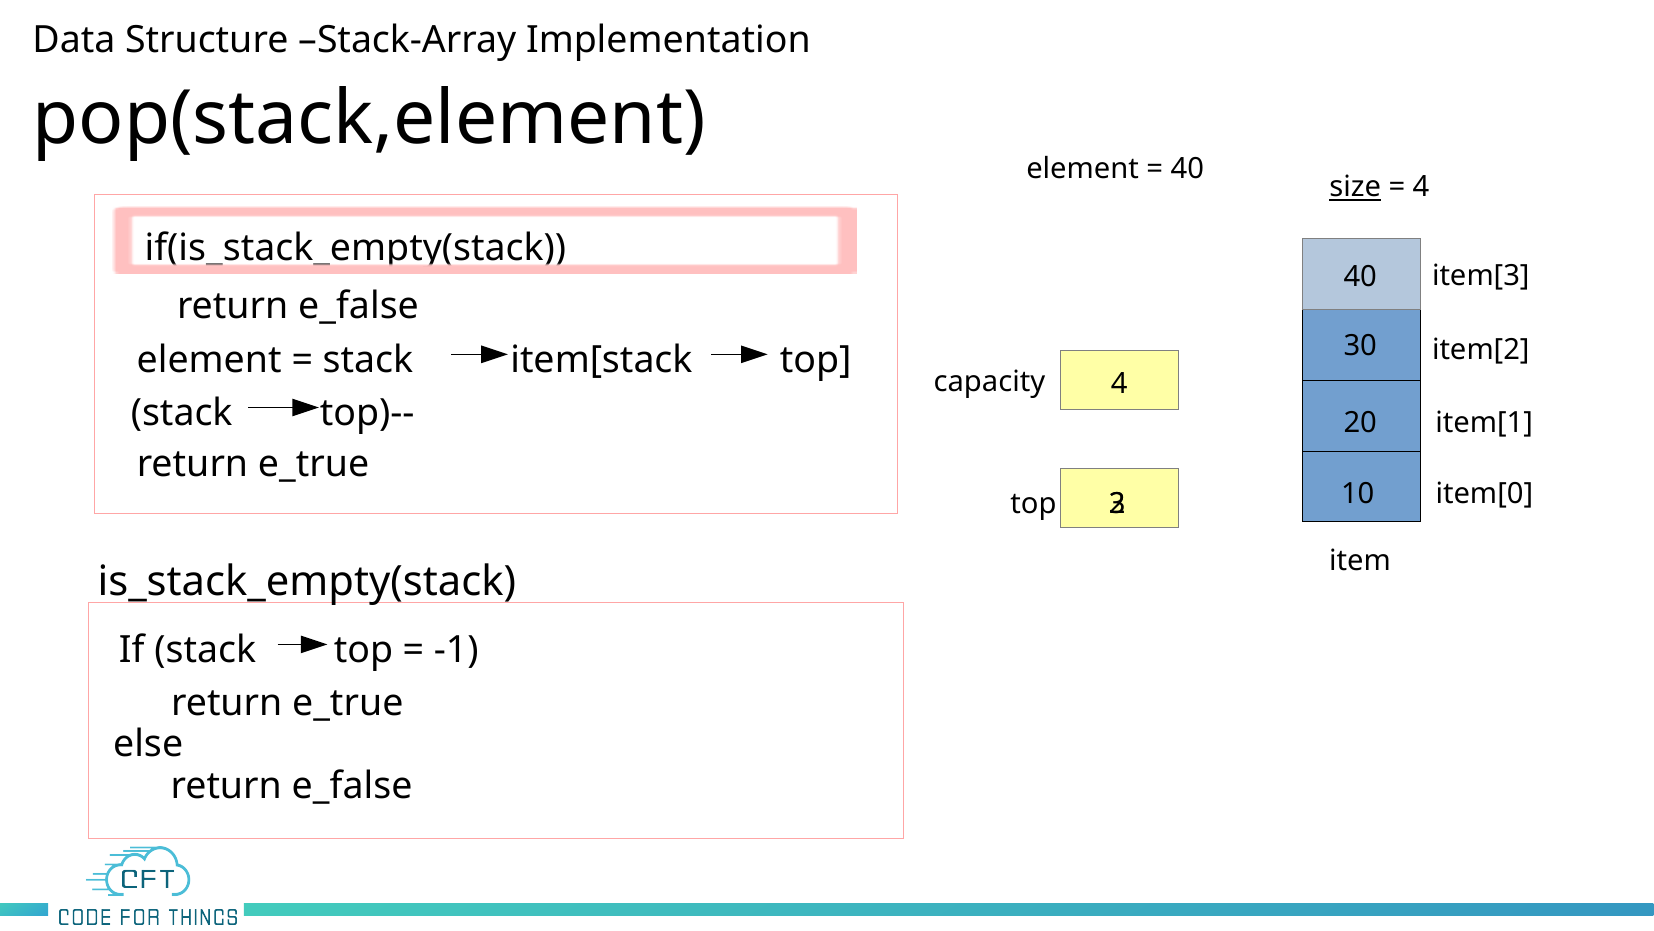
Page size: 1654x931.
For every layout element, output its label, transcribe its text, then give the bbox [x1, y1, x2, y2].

text_box (stack top)-- [106, 377, 632, 437]
title Data Structure –Stack-Array Implementation pop(stack,element) [32, 12, 1536, 166]
text_box If (stack top = -1) [94, 614, 922, 674]
text_box 2 [1086, 474, 1170, 524]
text_box is_stack_empty(stack) [82, 543, 626, 607]
text_box capacity [918, 352, 1085, 410]
text_box [94, 194, 898, 514]
picture [59, 846, 237, 925]
text_box 40 [1328, 248, 1412, 298]
text_box return e_false [162, 274, 450, 324]
text_box item[0] [1420, 465, 1566, 515]
text_box [88, 602, 904, 709]
text_box item[3] [1417, 246, 1560, 296]
text_box top [995, 474, 1102, 532]
text_box size = 4 [1314, 158, 1510, 215]
text_box else [88, 709, 207, 768]
text_box [1060, 350, 1179, 410]
text_box element = 40 [1003, 139, 1288, 189]
text_box [88, 674, 904, 839]
text_box item[2] [1417, 321, 1560, 371]
text_box element = stack item[stack top] [112, 324, 904, 384]
text_box [1060, 468, 1179, 528]
text_box 4 [1096, 354, 1156, 404]
text_box item [1314, 531, 1433, 589]
text_box item[1] [1420, 394, 1566, 449]
text_box return e_true [112, 437, 485, 497]
text_box return e_false [155, 750, 443, 810]
text_box return e_true [156, 668, 432, 727]
text_box 20 [1328, 394, 1412, 444]
picture [112, 206, 857, 274]
text_box [1302, 238, 1421, 522]
text_box 10 [1326, 465, 1409, 515]
text_box 30 [1328, 317, 1412, 367]
